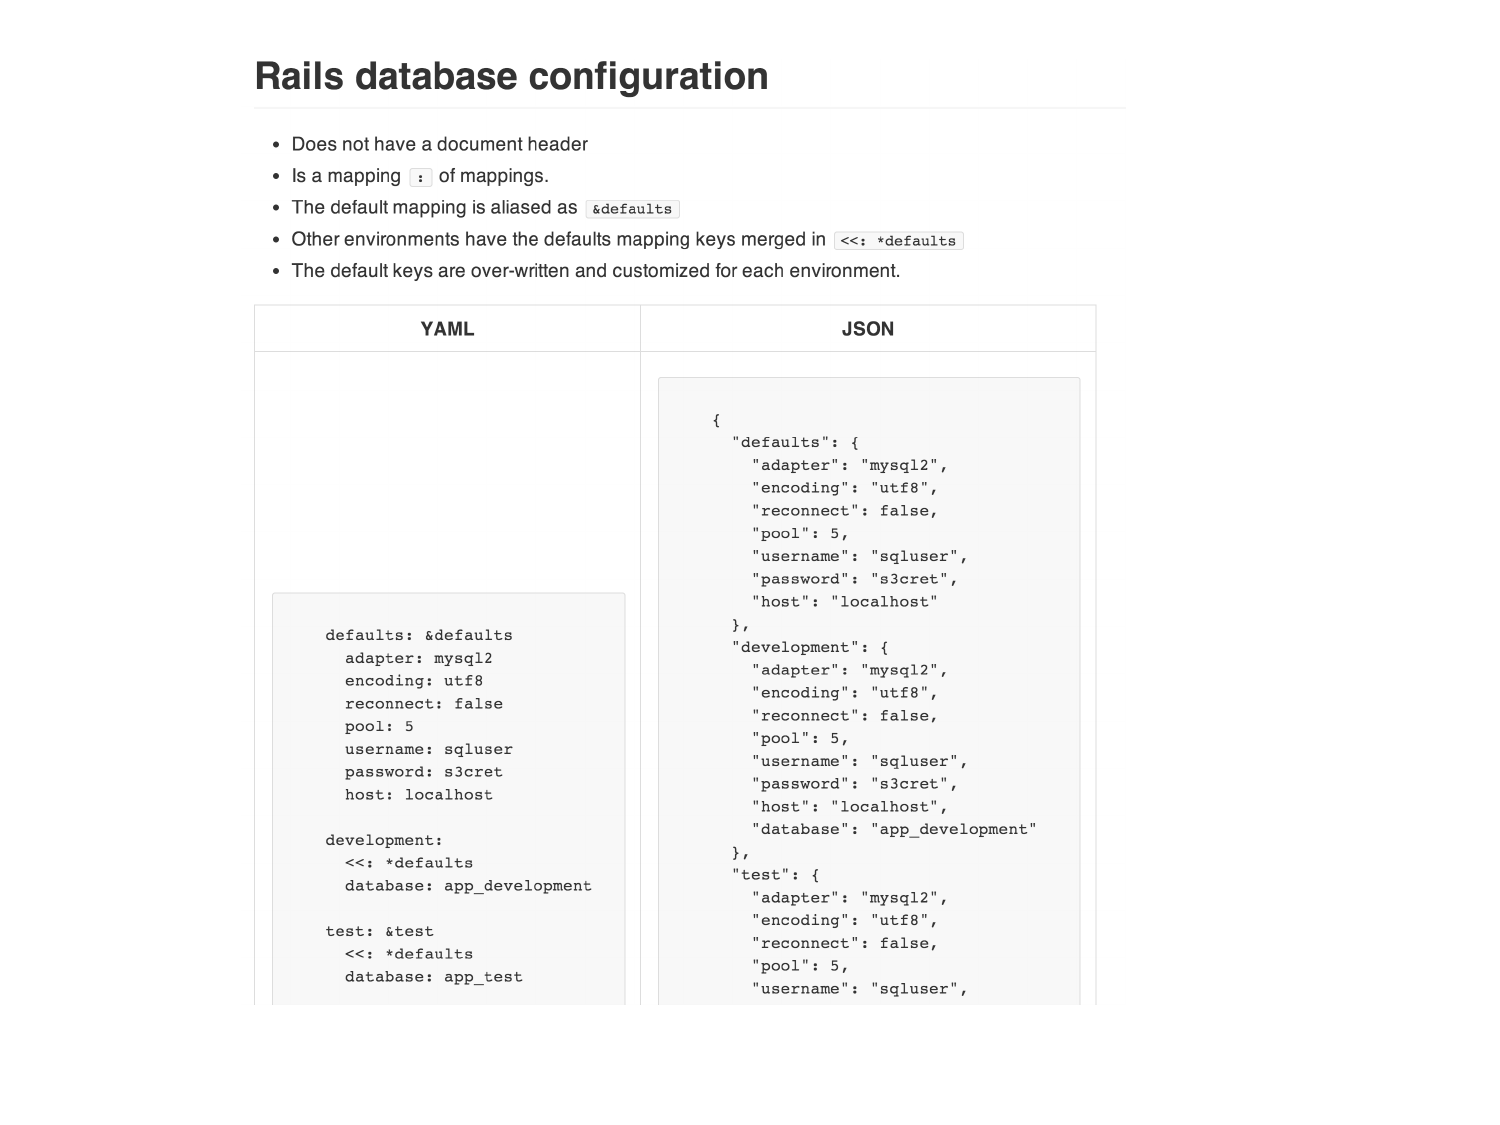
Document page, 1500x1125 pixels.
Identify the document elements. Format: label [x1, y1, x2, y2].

picture [241, 59, 1126, 1006]
